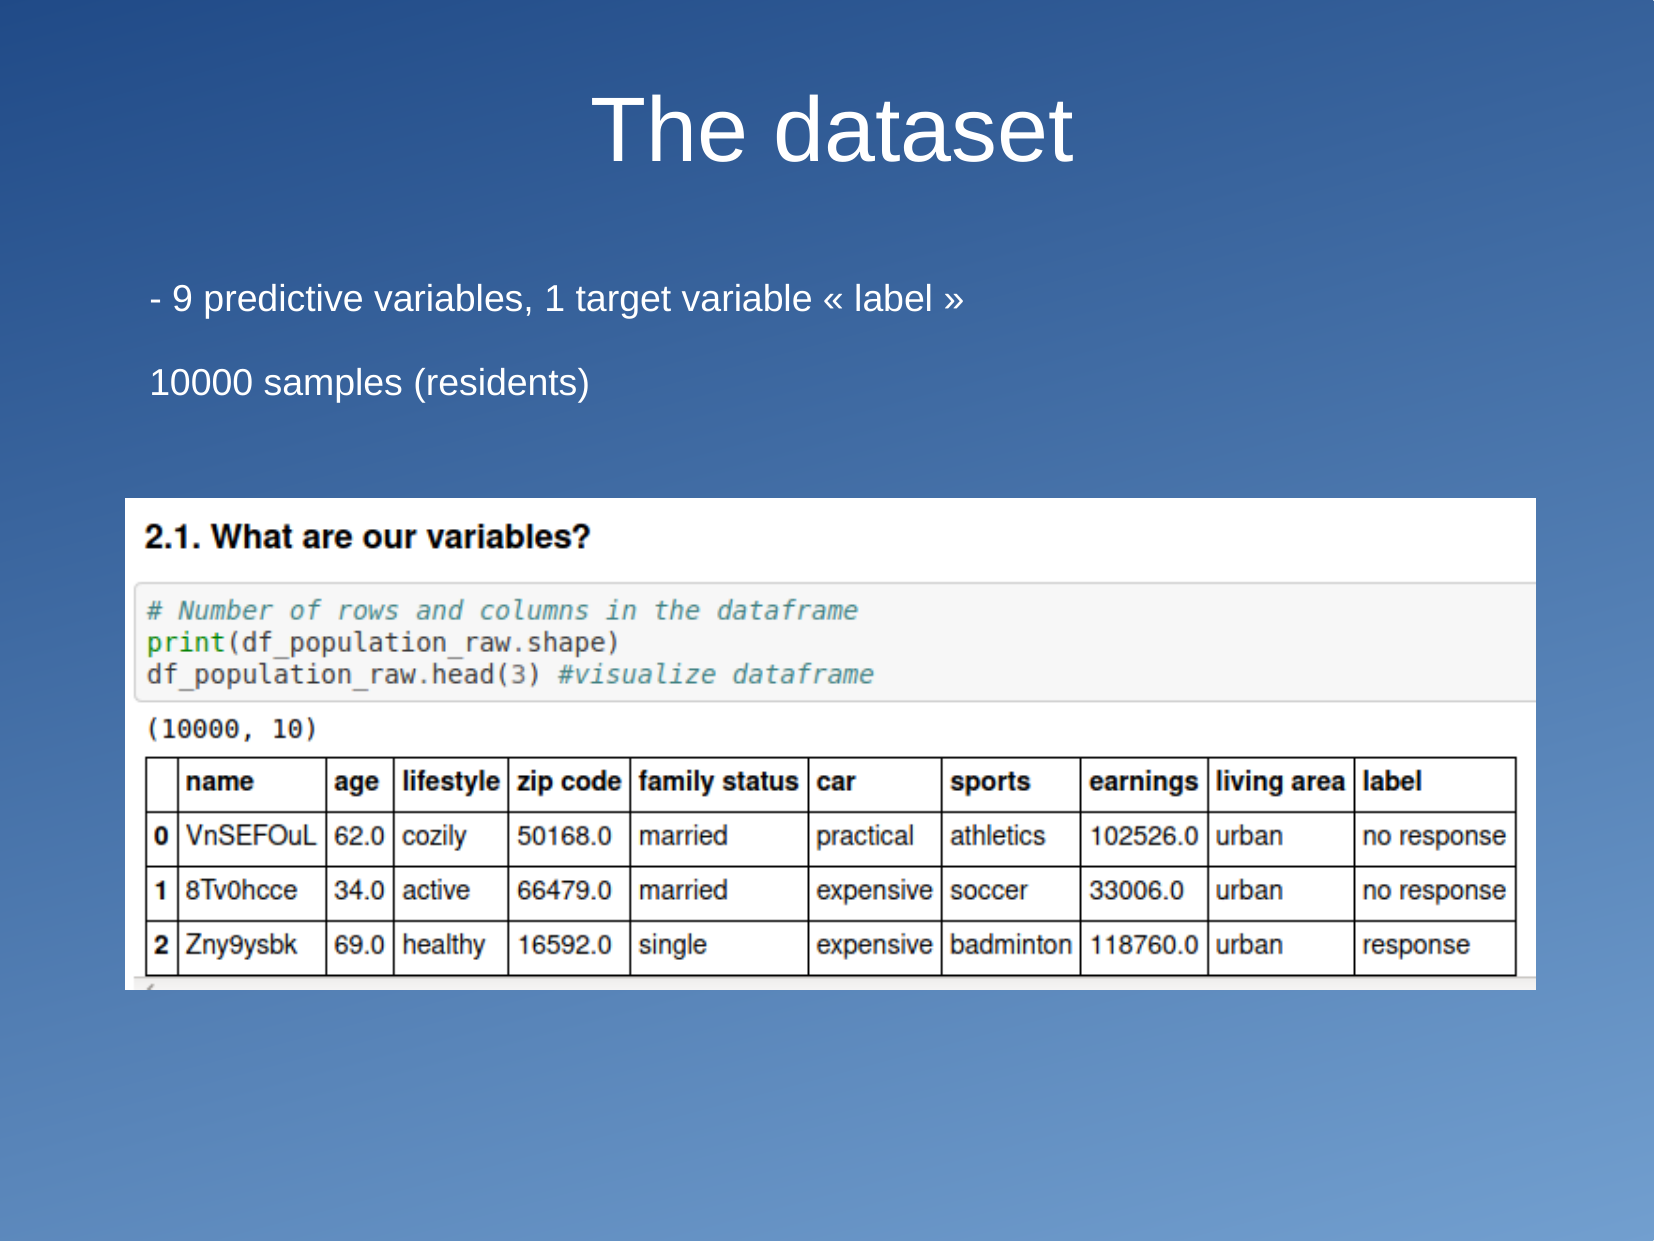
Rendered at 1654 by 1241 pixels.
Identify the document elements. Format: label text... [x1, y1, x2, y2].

text_box - 9 predictive variables, 1 target variable « label » 10000 samples (residents) [134, 270, 1516, 751]
title The dataset [88, 25, 1577, 233]
picture [125, 498, 1536, 991]
